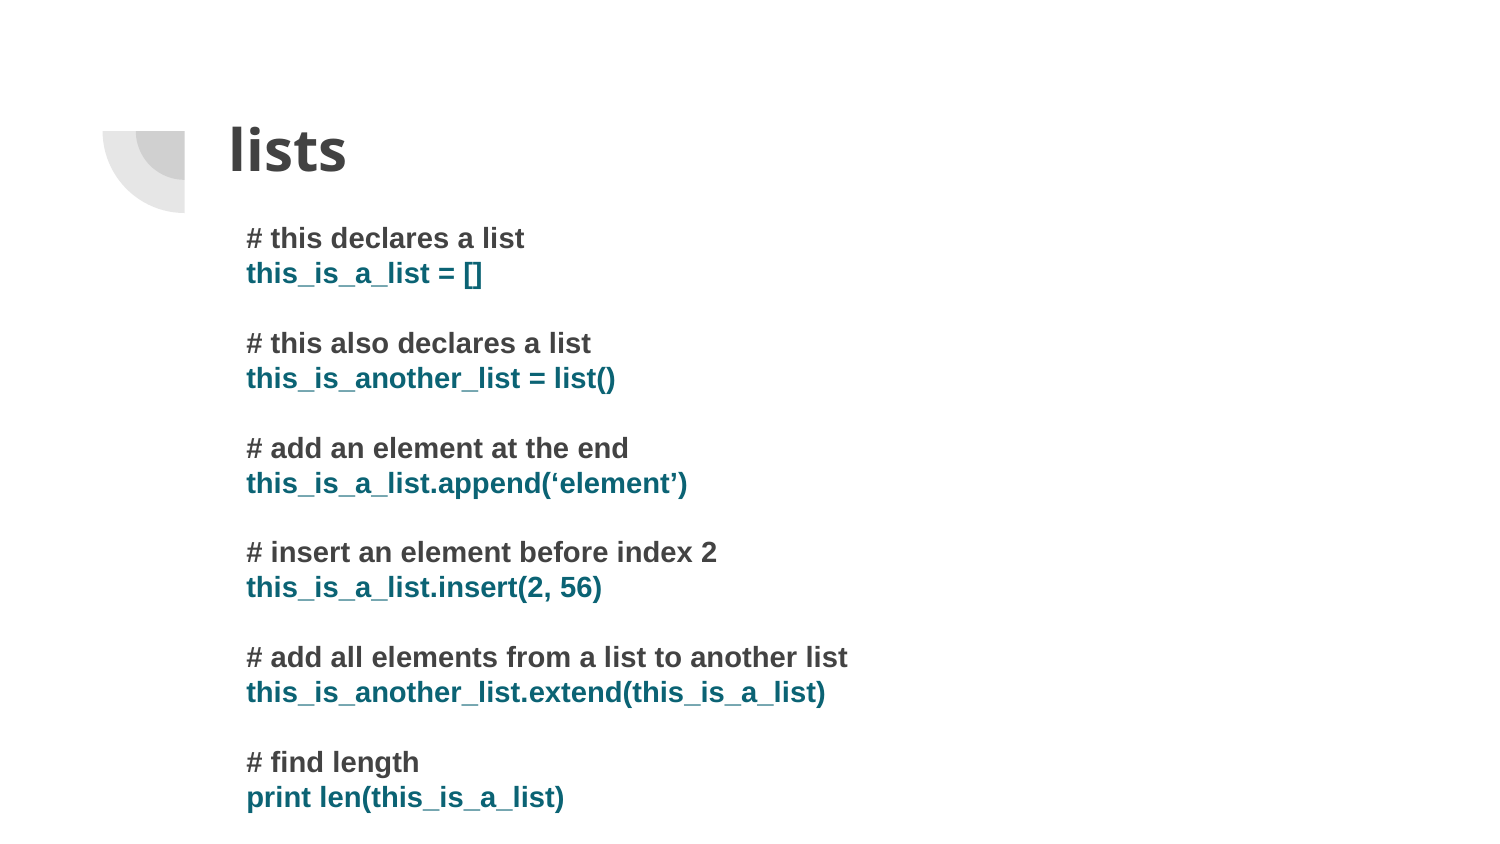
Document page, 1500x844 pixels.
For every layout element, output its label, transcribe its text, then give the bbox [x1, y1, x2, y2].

text_box # this declares a list this_is_a_list = [] # this also declares a list this_is_another_list = list() # add an element at the end this_is_a_list.append(‘element’) # insert an element before index 2 this_is_a_list.insert(2, 56) # add all elements from a list to another list this_is_another_list.extend(this_is_a_list) # find length print len(this_is_a_list) [231, 204, 1321, 807]
title lists [213, 98, 1368, 263]
